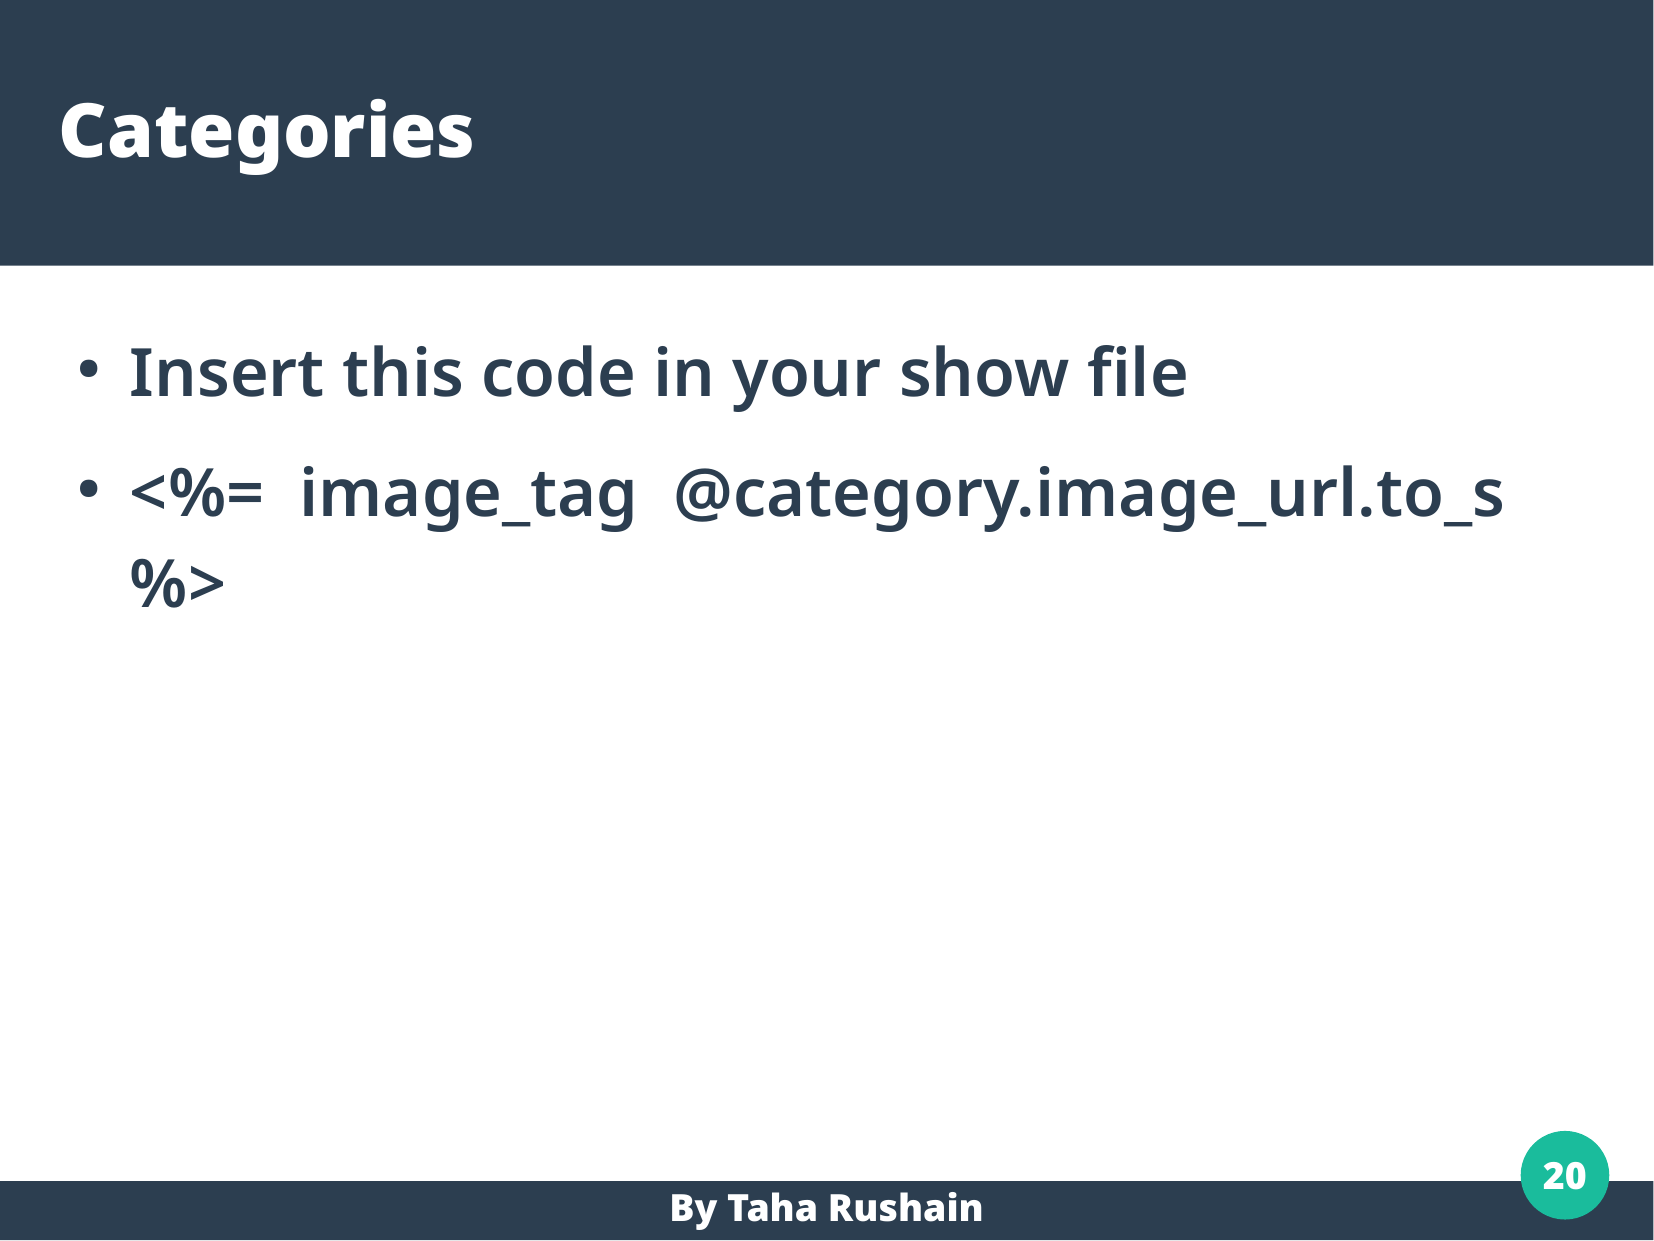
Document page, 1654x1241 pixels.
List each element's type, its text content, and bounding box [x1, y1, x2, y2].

list Insert this code in your show file <%= image_tag @category.image_url.to_s %> [59, 324, 1595, 1152]
title Categories [59, 49, 1595, 207]
